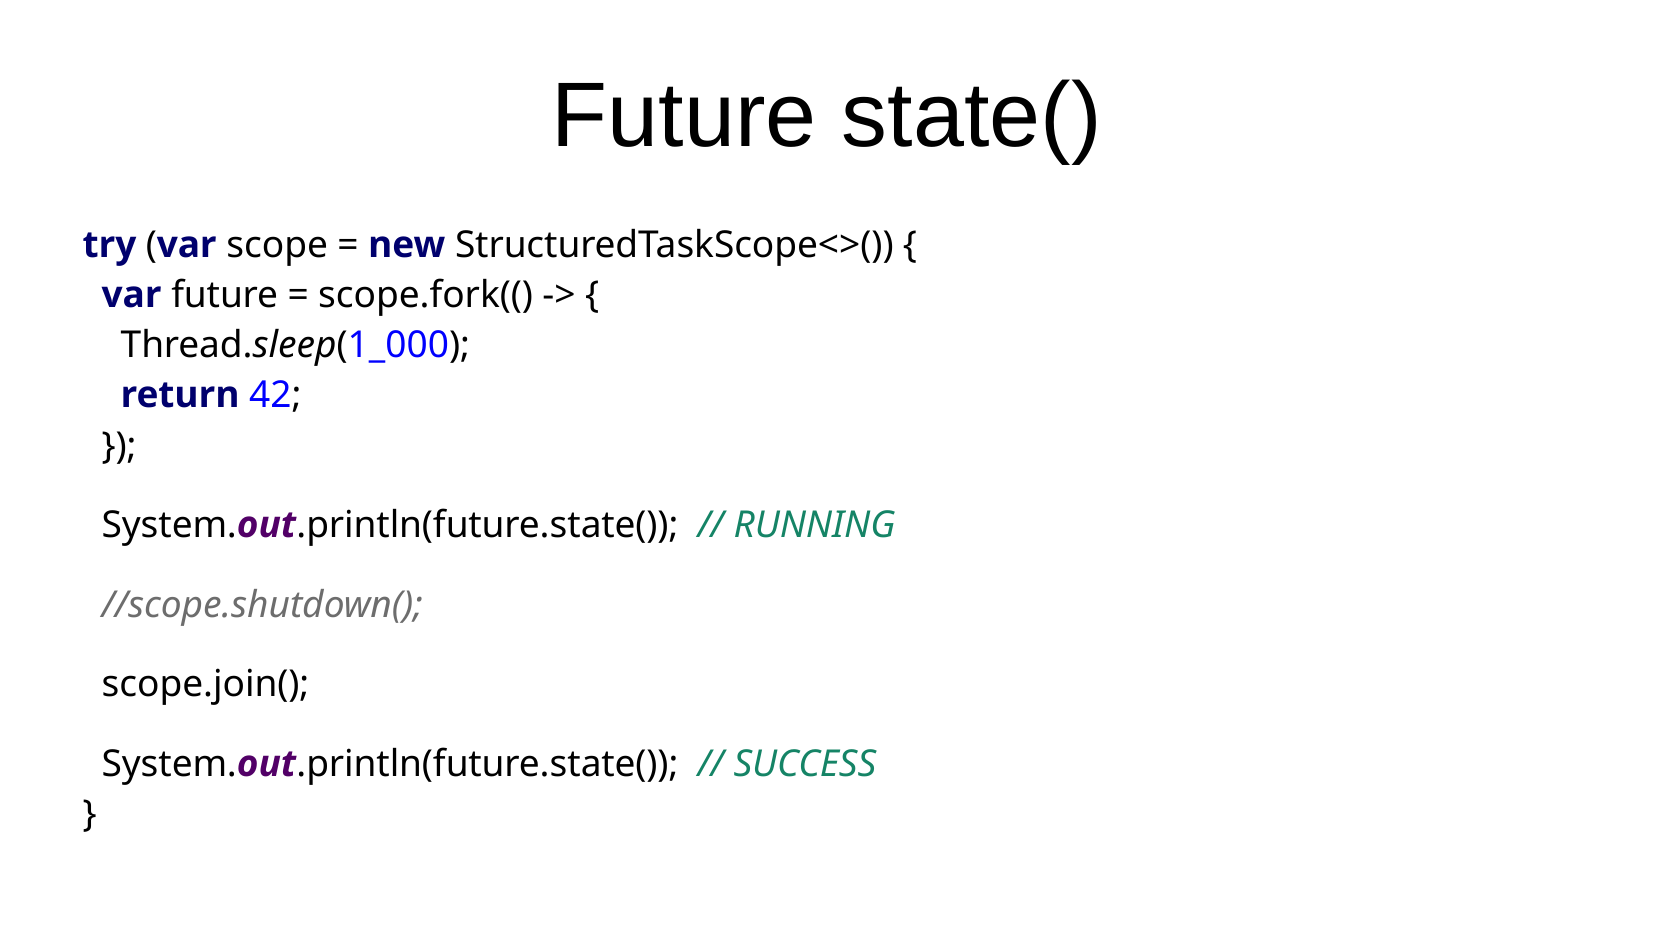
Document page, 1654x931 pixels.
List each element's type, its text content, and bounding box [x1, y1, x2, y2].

list try (var scope = new StructuredTaskScope<>()) { var future = scope.fork(() -> { Thread.sleep(1_000); return 42; }); System.out.println(future.state()); // RUNNING //scope.shutdown(); scope.join(); System.out.println(future.state()); // SUCCESS } [82, 217, 1571, 841]
title Future state() [63, 12, 1590, 218]
